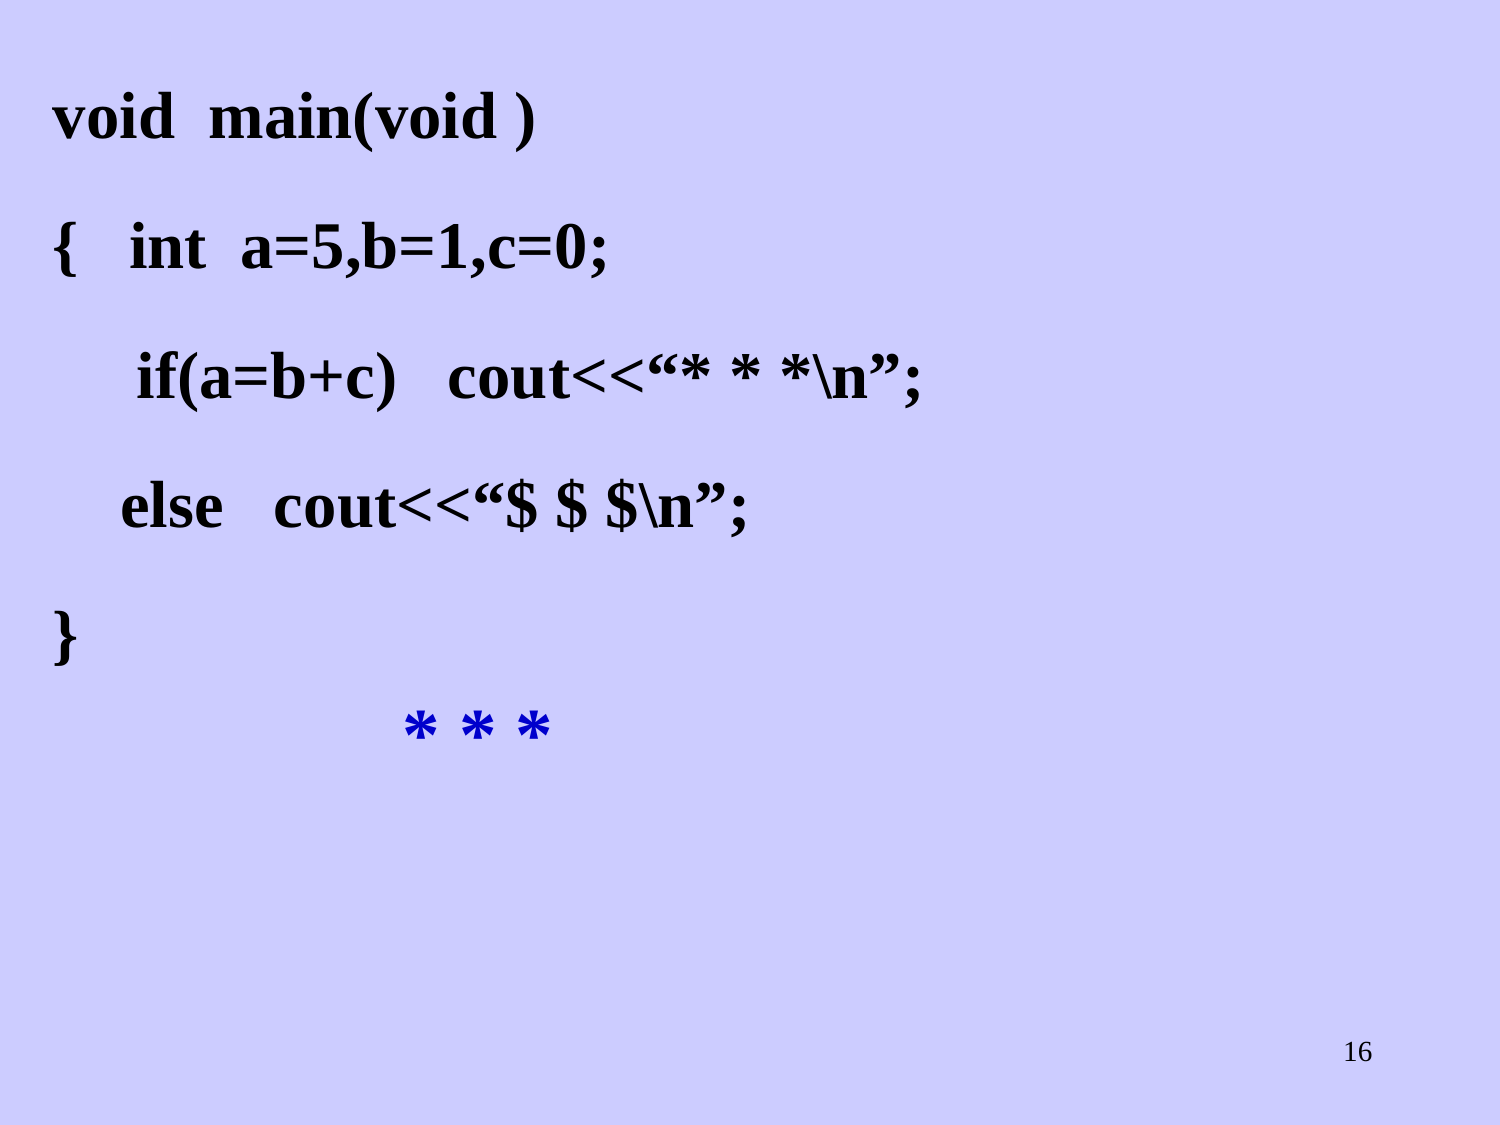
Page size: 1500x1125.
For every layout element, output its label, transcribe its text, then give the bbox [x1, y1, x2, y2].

text_box <编号> [1074, 1025, 1388, 1101]
text_box * * * [399, 674, 588, 778]
text_box void main(void ) { int a=5,b=1,c=0; if(a=b+c) cout<<“* * *\n”; else cout<<“$ $ $\n”; } [50, 62, 1151, 673]
